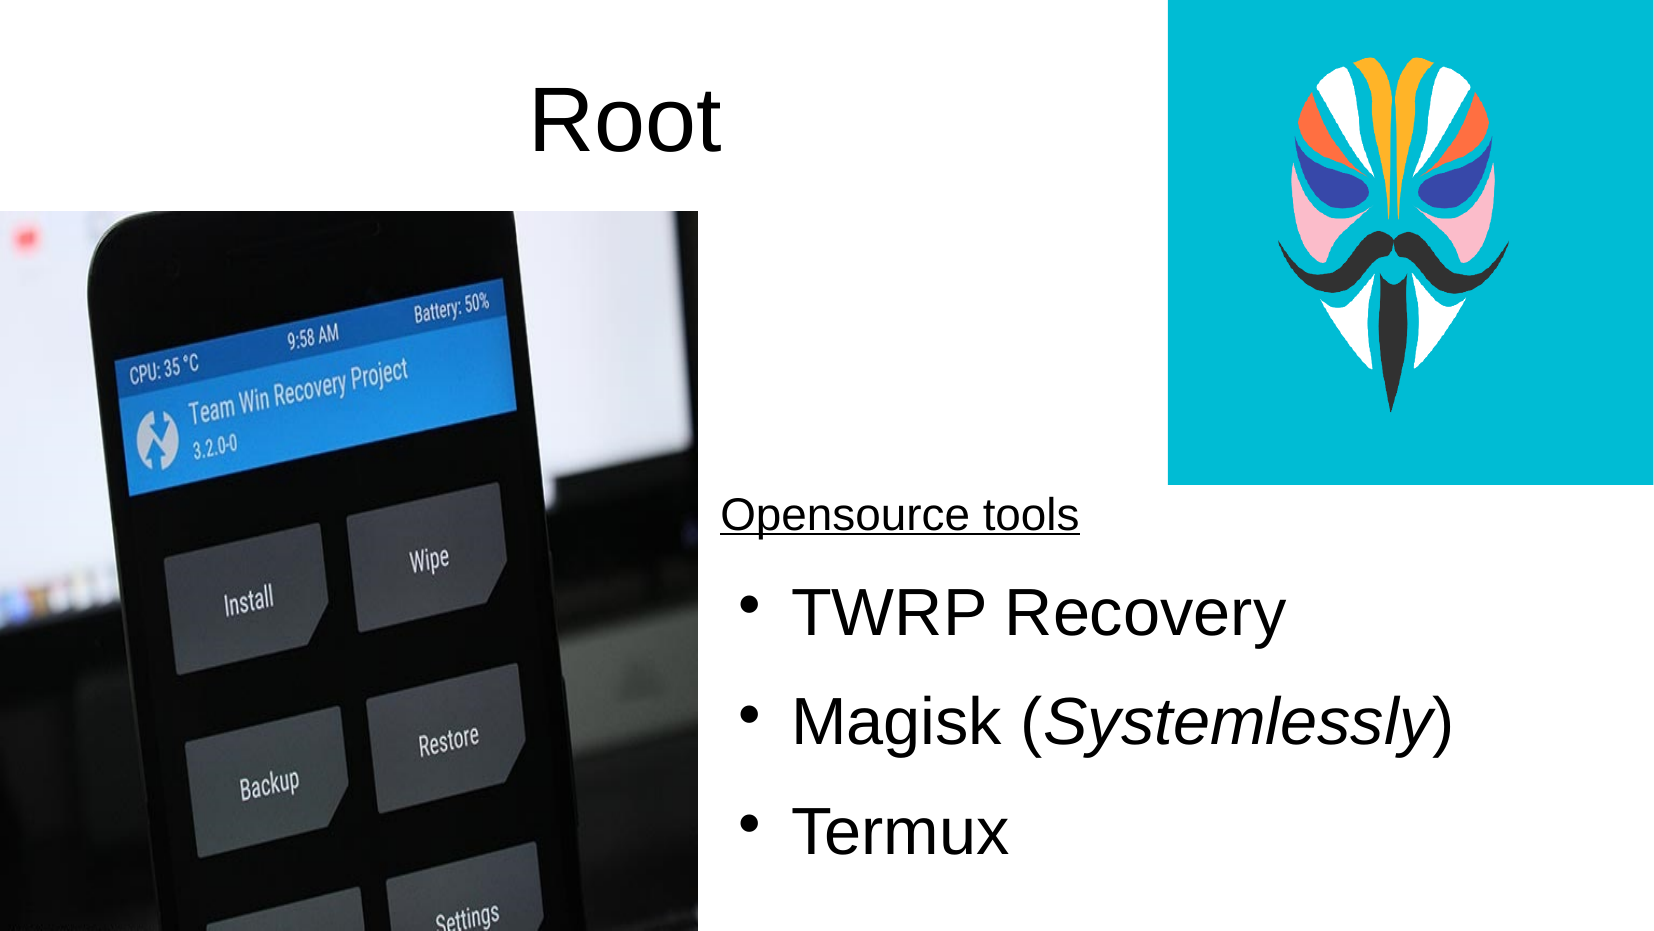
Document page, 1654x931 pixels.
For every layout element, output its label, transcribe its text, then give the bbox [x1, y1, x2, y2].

picture [1167, 0, 1654, 485]
text_box Root [82, 37, 1167, 193]
picture [0, 211, 698, 931]
text_box Opensource tools TWRP Recovery Magisk (Systemlessly) Termux [720, 484, 1642, 930]
